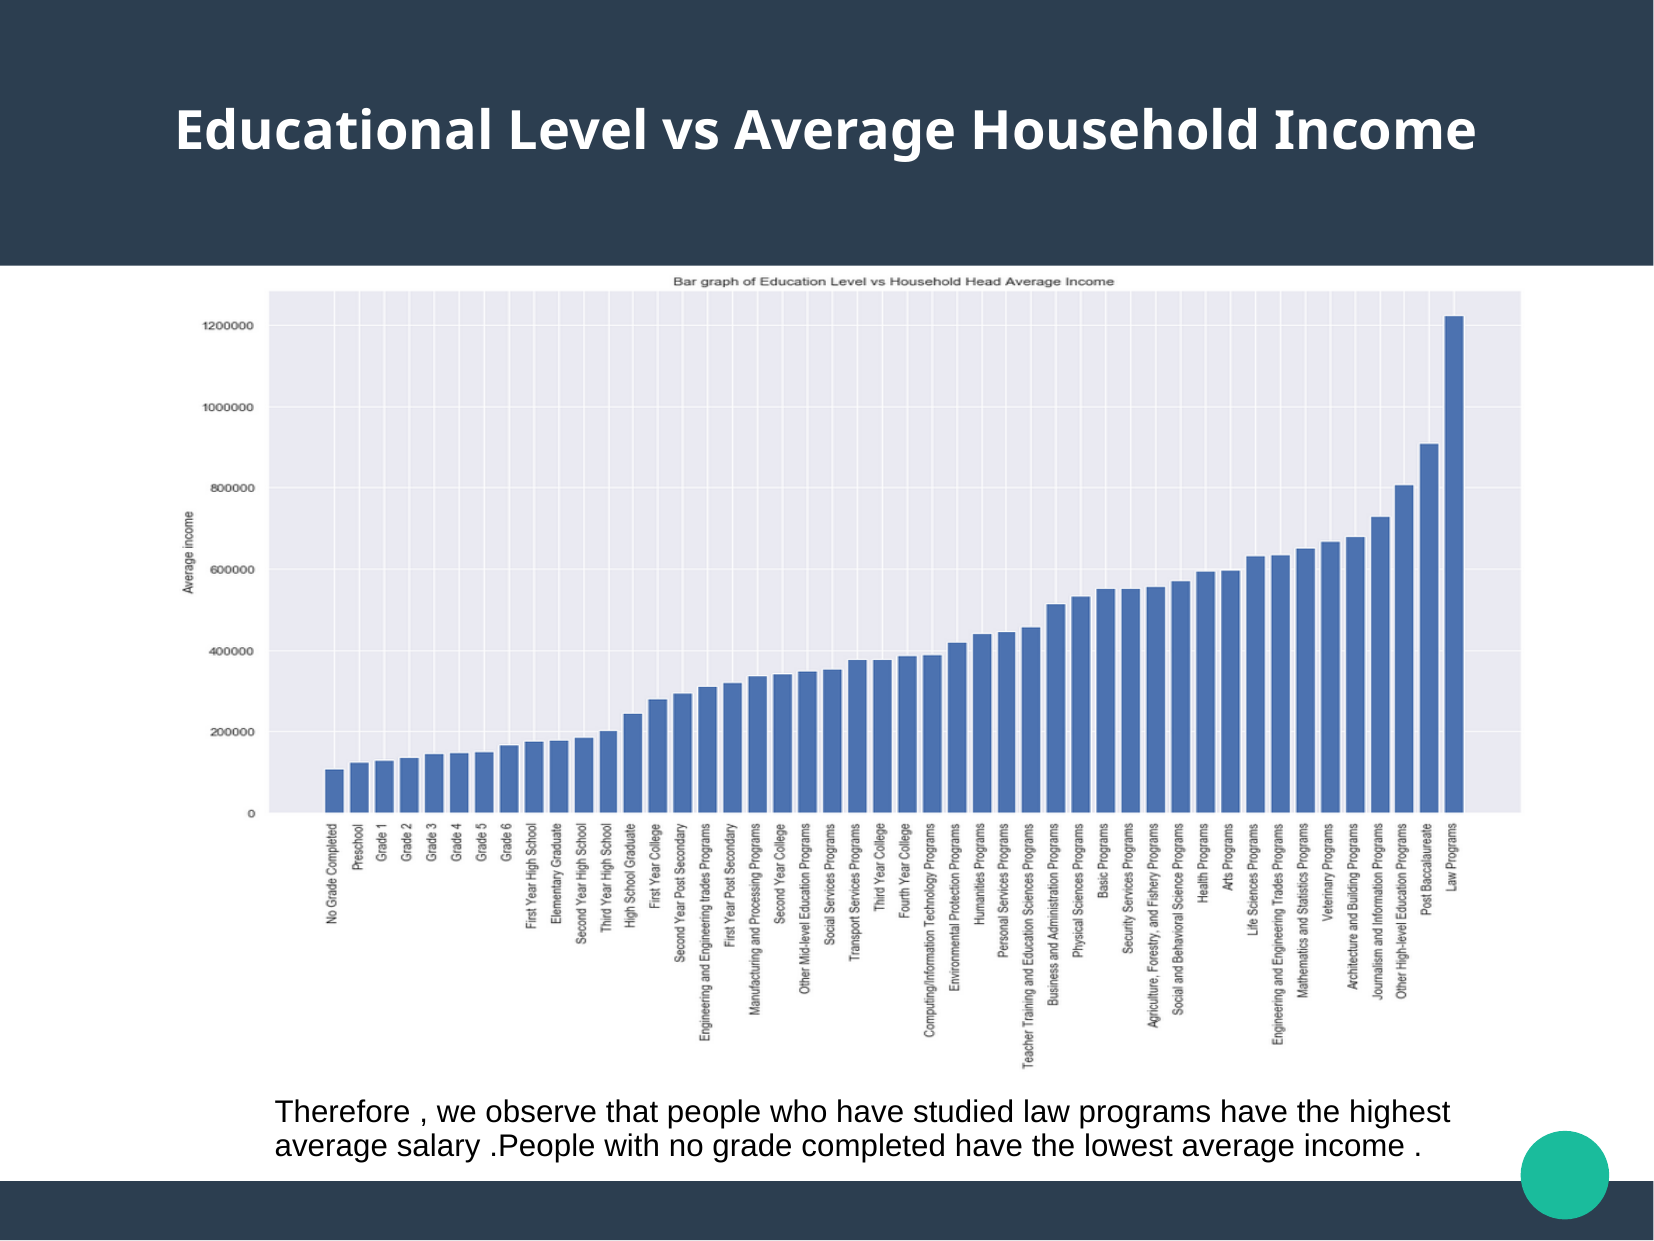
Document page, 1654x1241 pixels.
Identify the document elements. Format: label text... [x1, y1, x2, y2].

text_box Educational Level vs Average Household Income [58, 49, 1595, 207]
text_box Therefore , we observe that people who have studied law programs have the highest average salary .People with no grade completed have the lowest average income . [259, 1086, 1489, 1171]
picture [118, 271, 1548, 1075]
